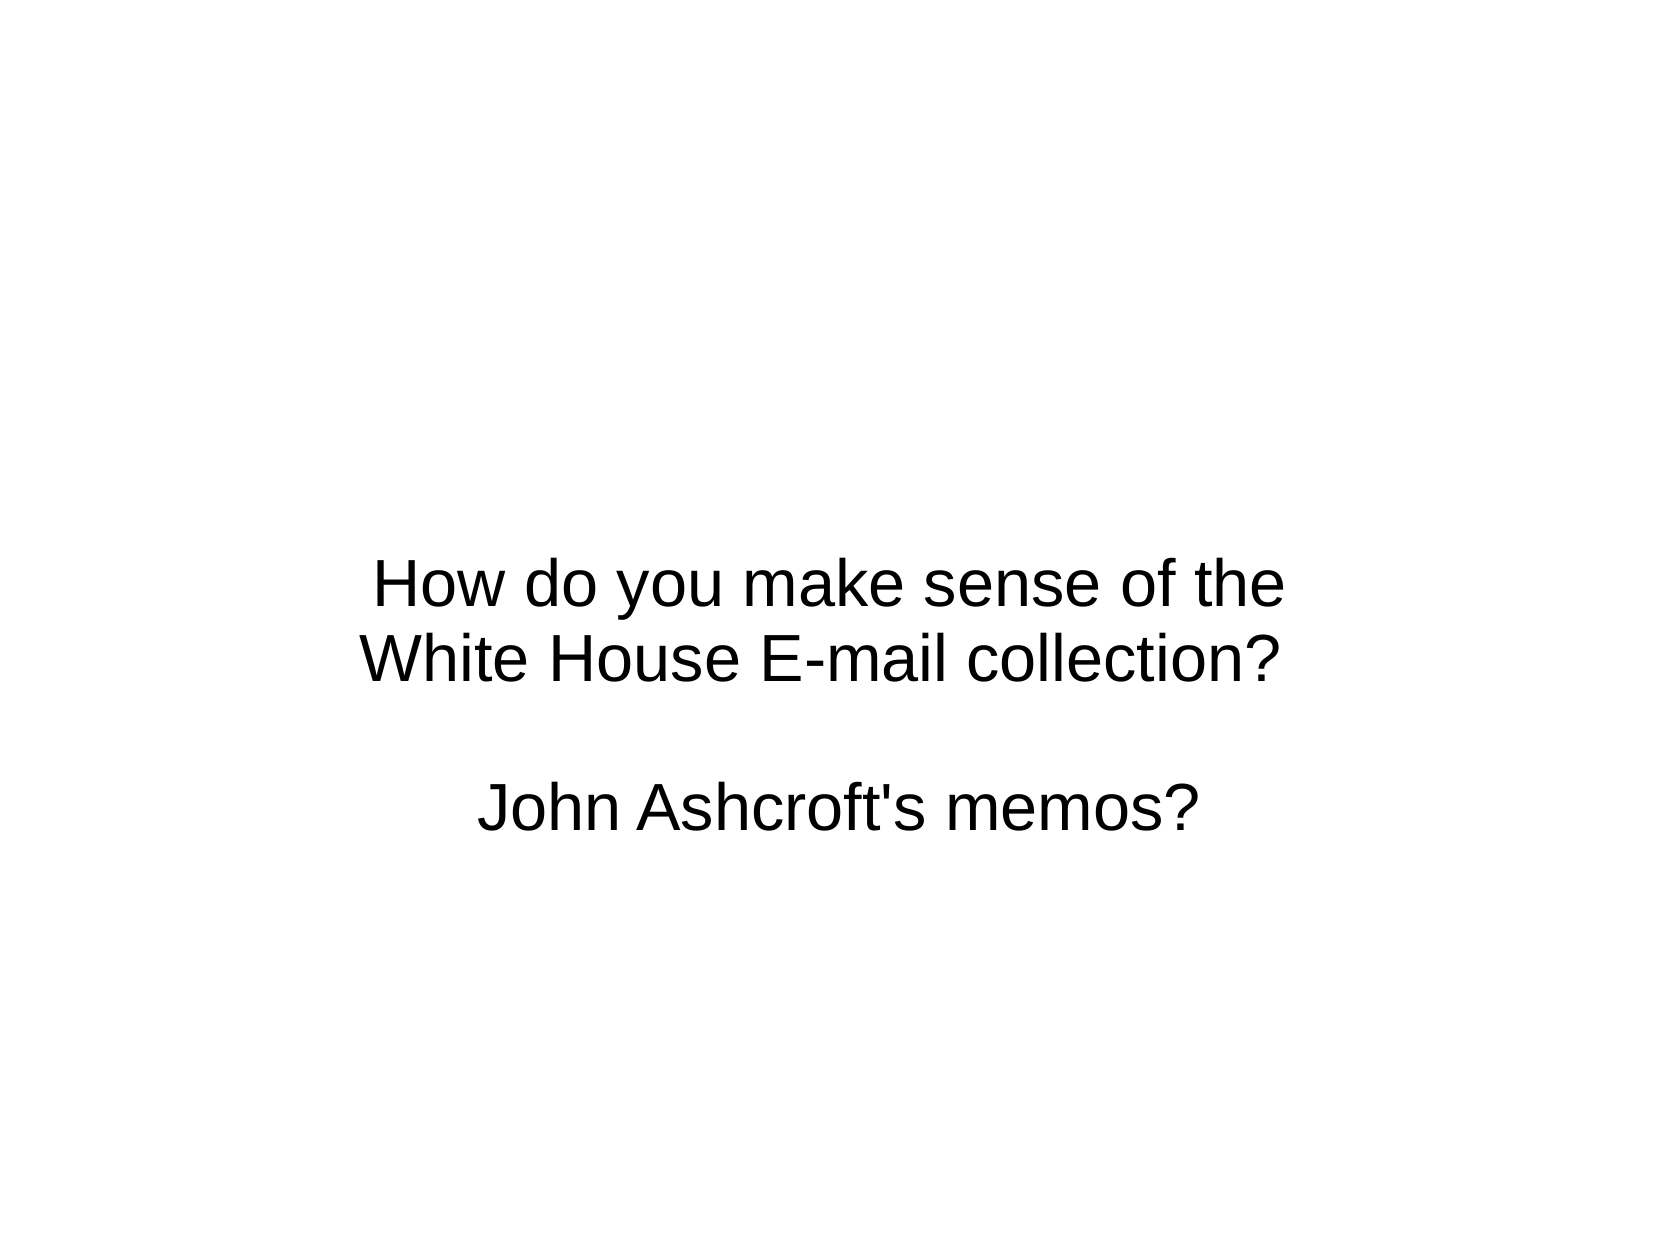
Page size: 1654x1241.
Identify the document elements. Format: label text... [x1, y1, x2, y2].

subtitle How do you make sense of the White House E-mail collection? John Ashcroft's memos? [25, 226, 1654, 1166]
